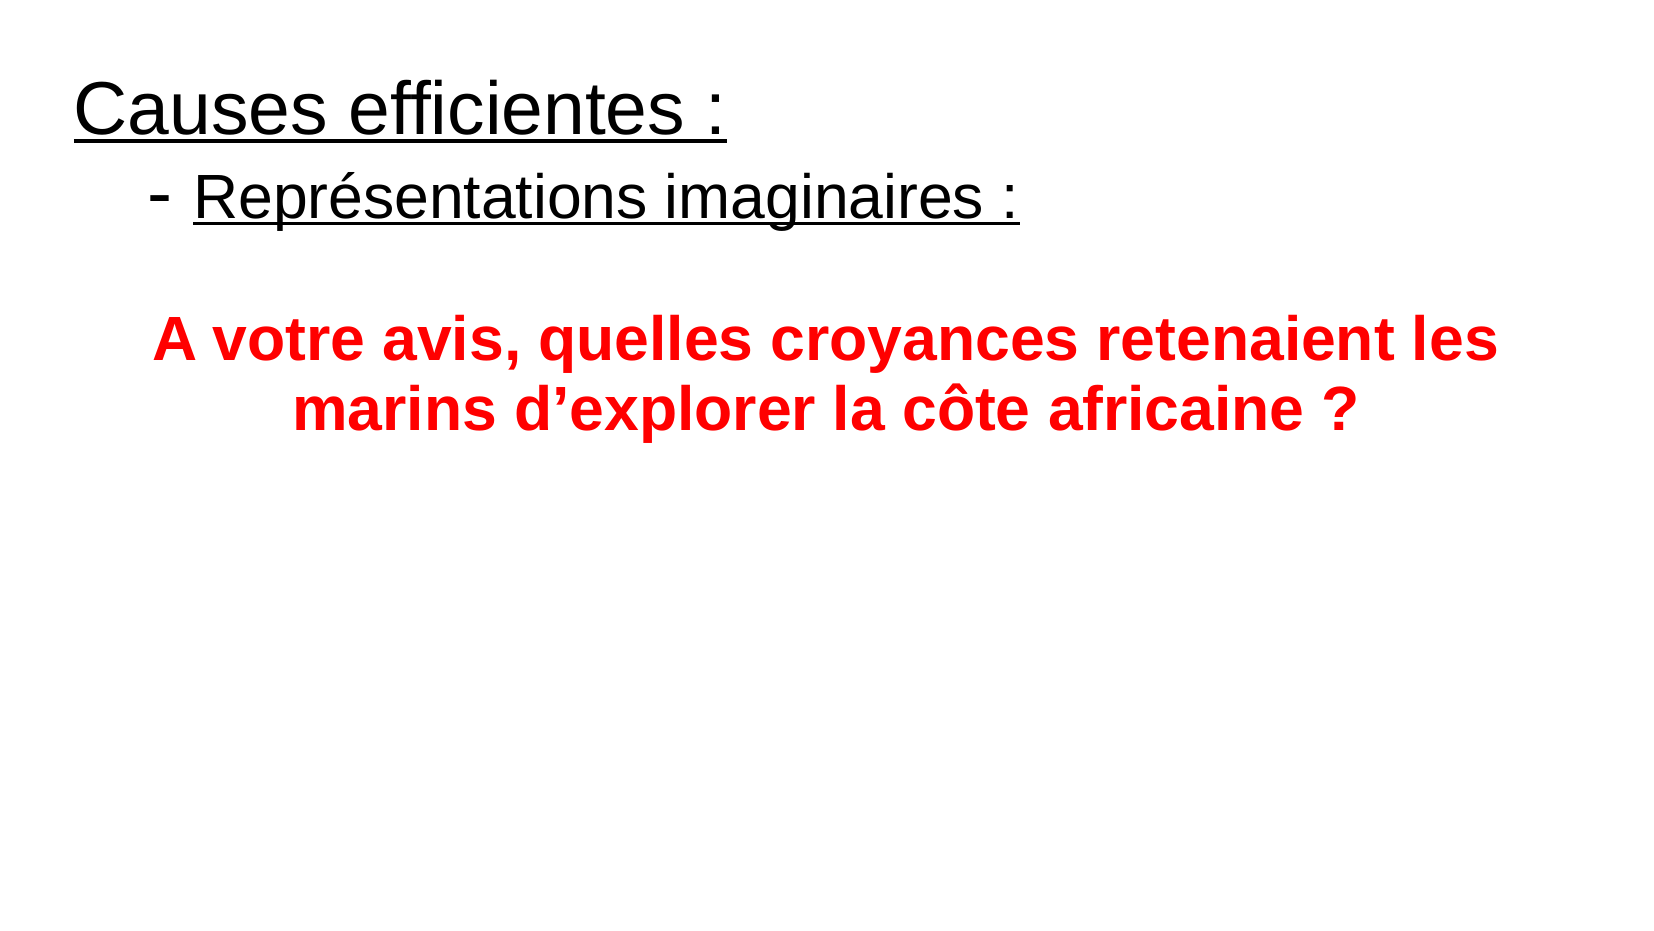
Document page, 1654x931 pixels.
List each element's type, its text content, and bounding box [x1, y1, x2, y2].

text_box Causes efficientes : - Représentations imaginaires : A votre avis, quelles croyances retenaient les marins d’explorer la côte africaine ? [59, 59, 1595, 746]
